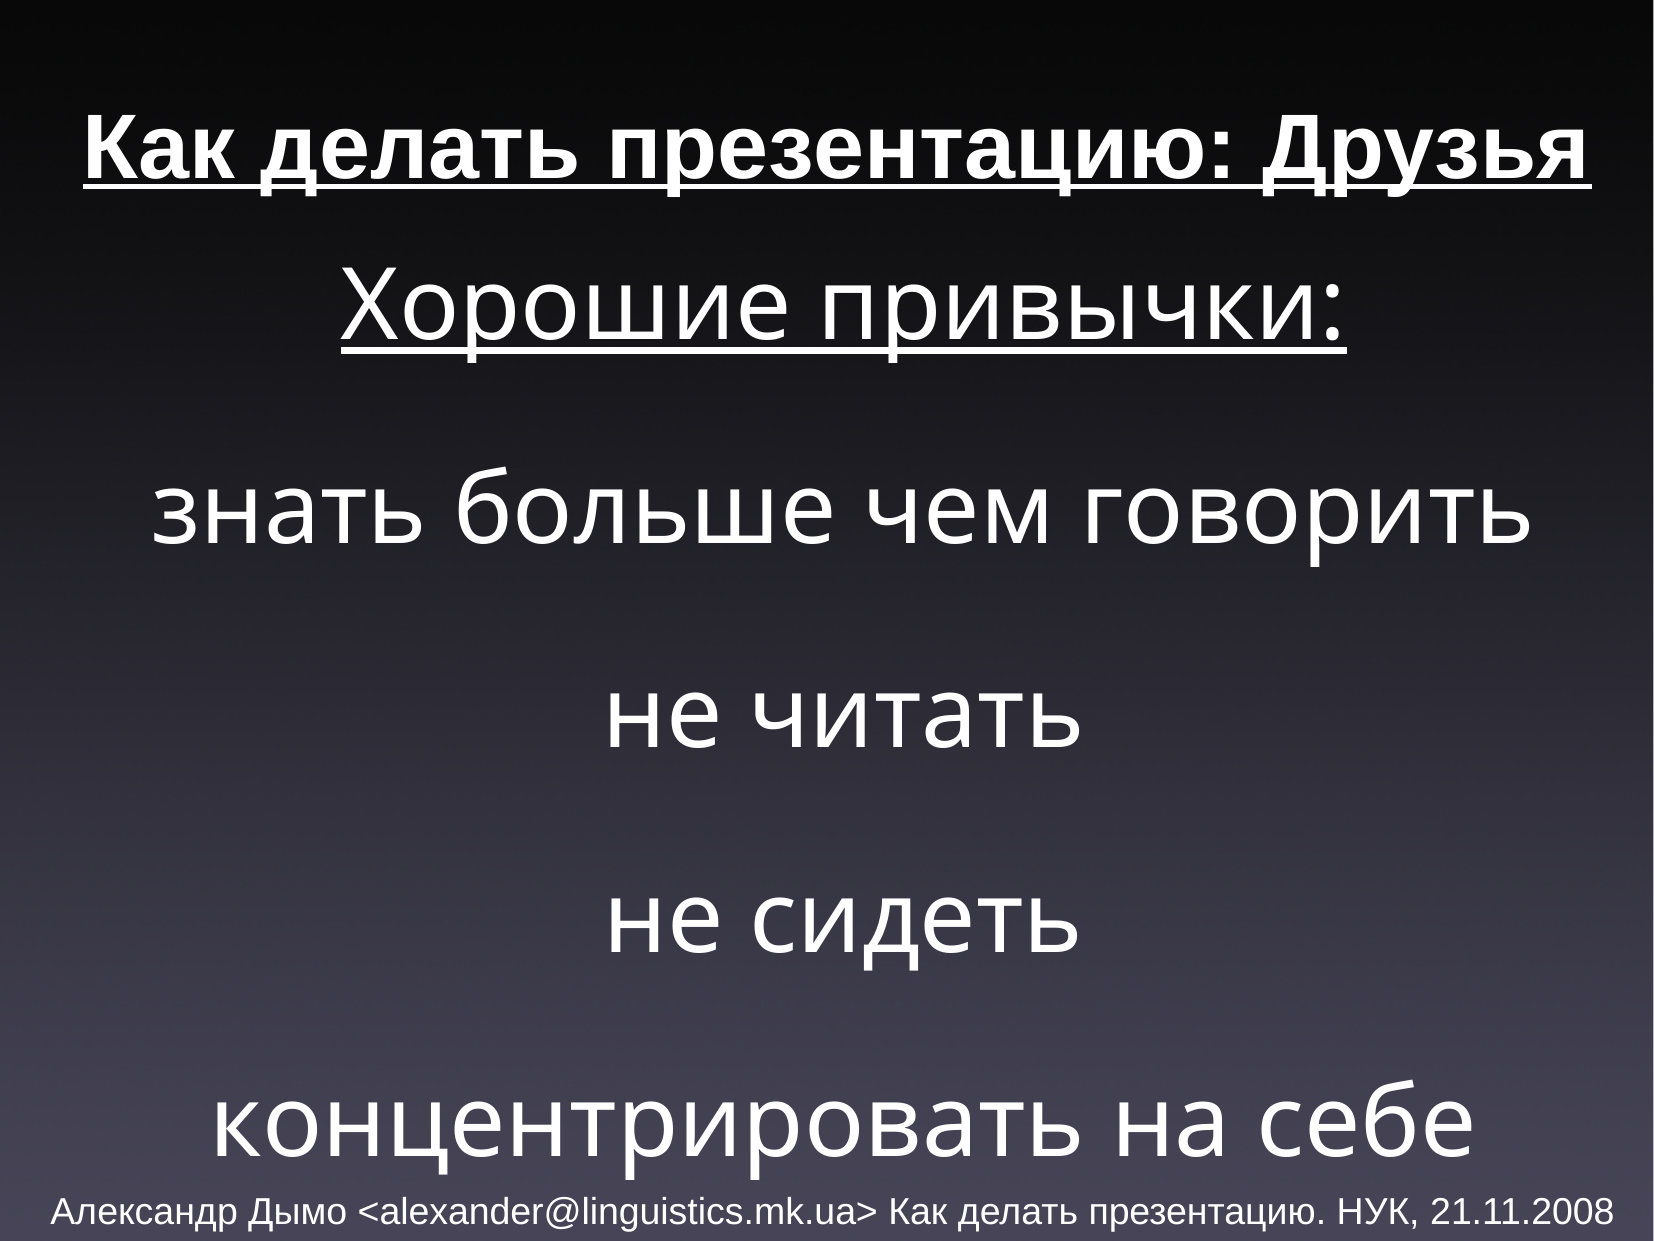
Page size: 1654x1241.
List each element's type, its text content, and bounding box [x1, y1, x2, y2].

text_box Александр Дымо <alexander@linguistics.mk.ua> Как делать презентацию. НУК, 21.11.2008 [35, 1183, 1631, 1240]
picture [0, 0, 1654, 1241]
subtitle Хорошие привычки: знать больше чем говорить не читать не сидеть концентрировать на себе [75, 224, 1613, 1125]
title Как делать презентацию: Друзья [31, 43, 1644, 251]
